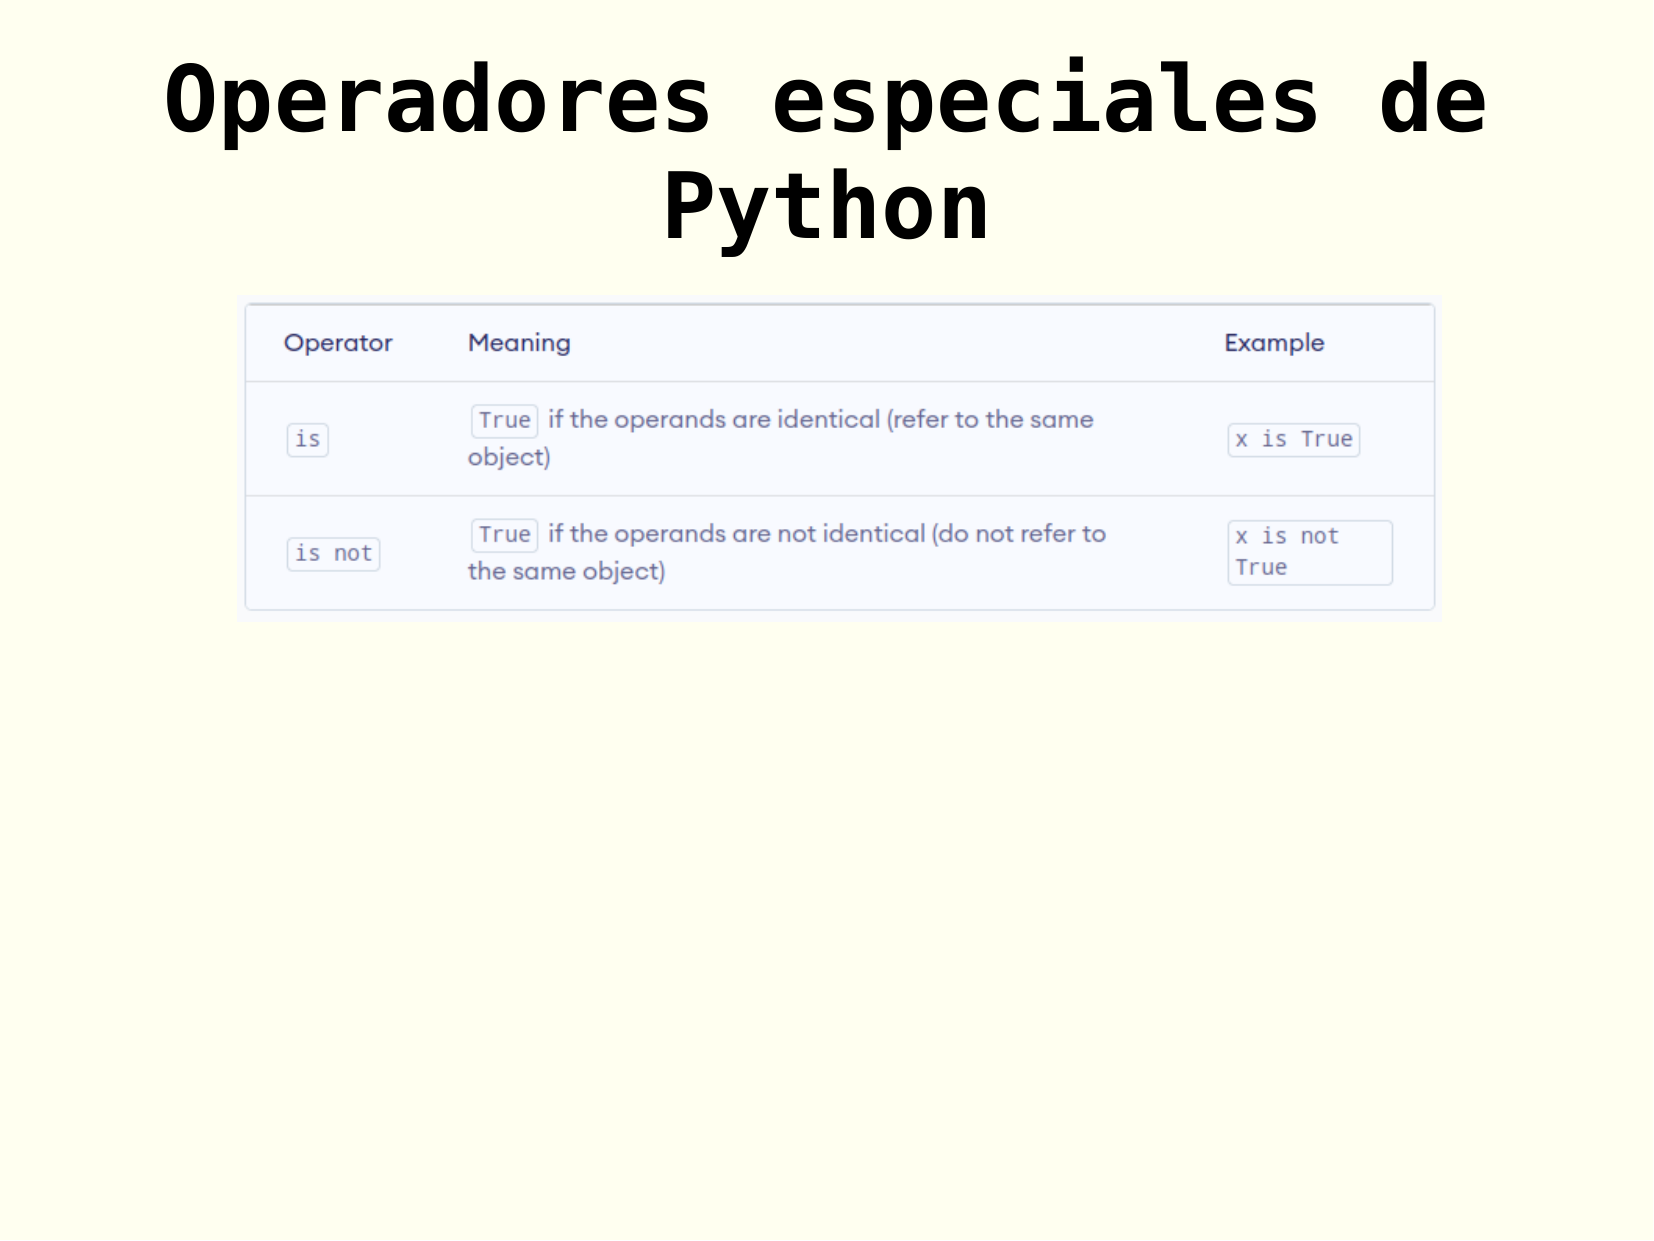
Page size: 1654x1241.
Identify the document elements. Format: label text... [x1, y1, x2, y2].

title Operadores especiales de Python [82, 49, 1571, 257]
picture [237, 295, 1442, 623]
